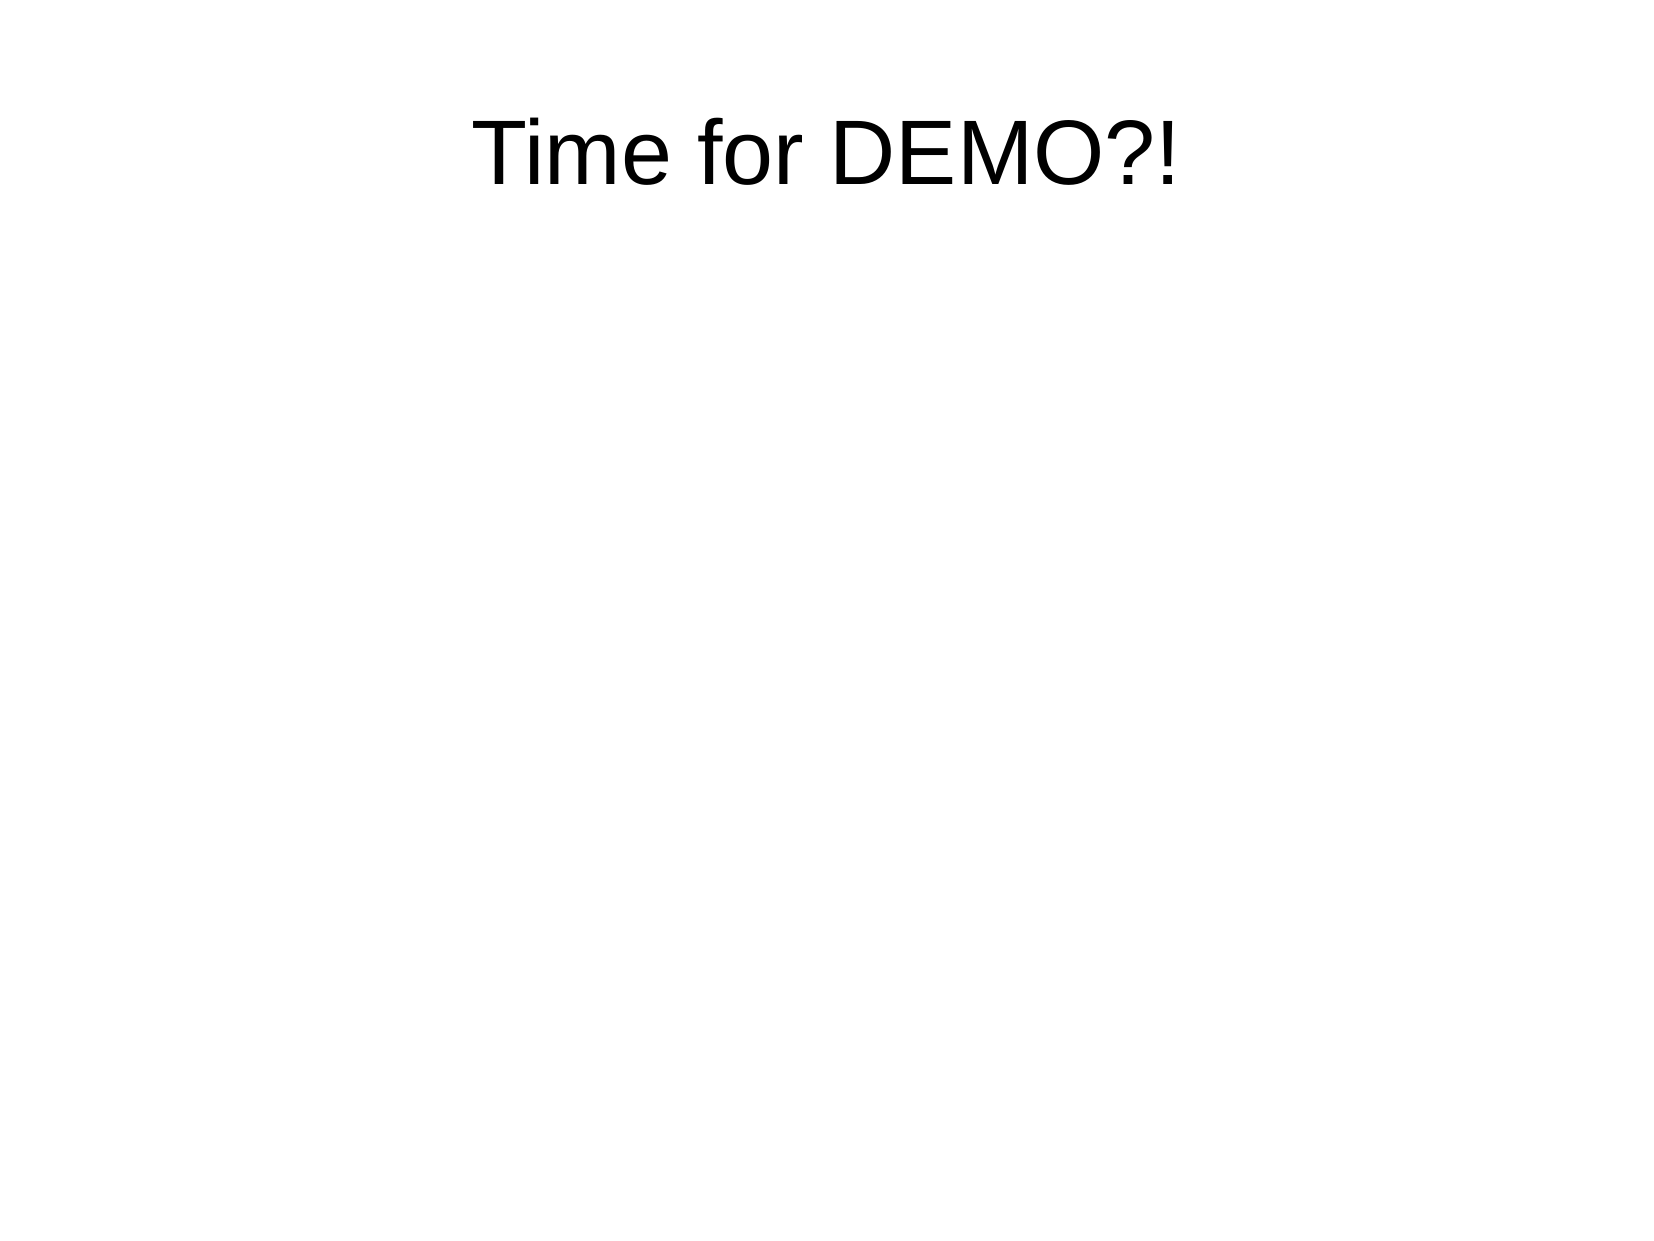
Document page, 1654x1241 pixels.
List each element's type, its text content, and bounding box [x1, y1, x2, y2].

title Time for DEMO?! [82, 49, 1571, 257]
